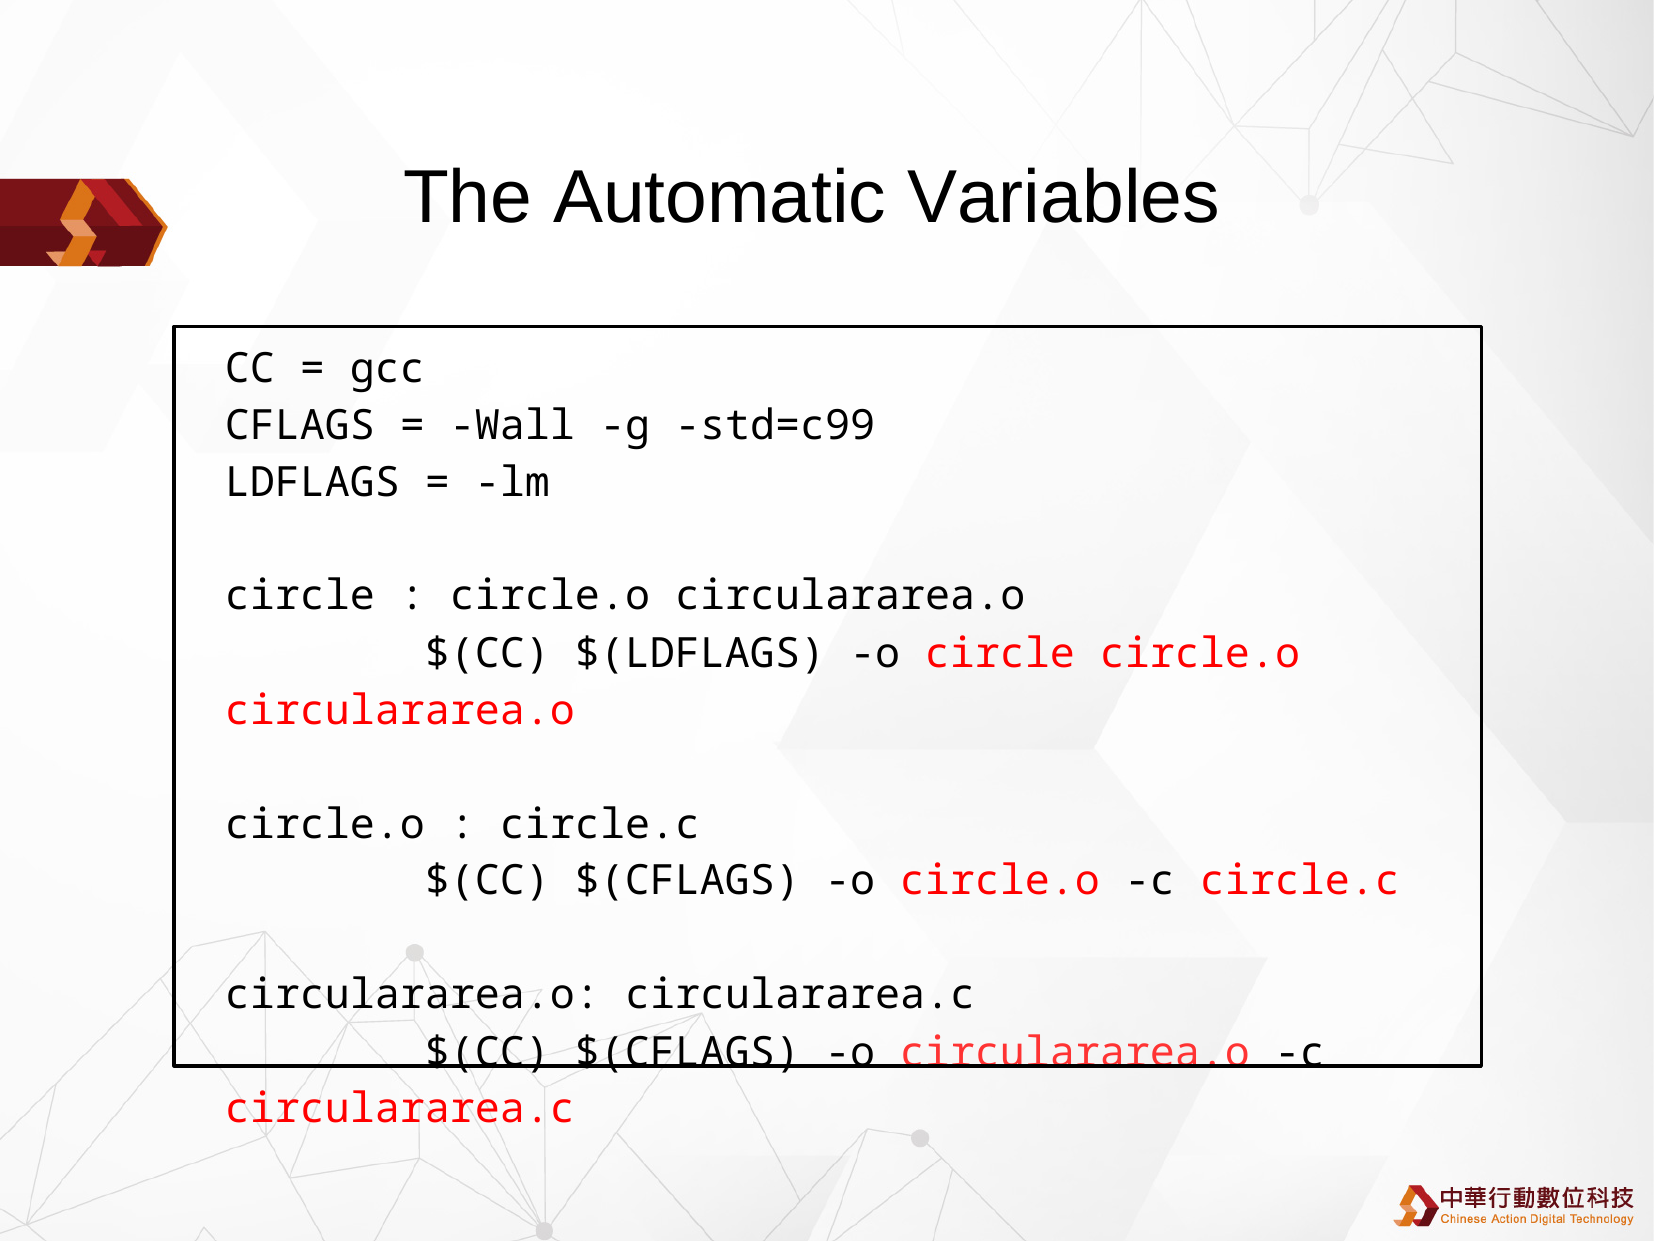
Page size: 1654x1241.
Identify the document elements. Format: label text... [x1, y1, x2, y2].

picture [0, 0, 1654, 1241]
text_box CC = gcc CFLAGS = -Wall -g -std=c99 LDFLAGS = -lm circle : circle.o circulararea.o $(CC) $(LDFLAGS) -o circle circle.o circulararea.o circle.o : circle.c $(CC) $(CFLAGS) -o circle.o -c circle.c circulararea.o: circulararea.c $(CC) $(CFLAGS) -o circulararea.o -c circulararea.c [210, 330, 1531, 1096]
text_box CC = gcc CFLAGS = -Wall -g -std=c99 LDFLAGS = -lm circle : circle.o circulararea.o $(CC) $(LDFLAGS) -o circle circle.o circulararea.o circle.o : circle.c $(CC) $(CFLAGS) -o circle.o -c circle.c circulararea.o: circulararea.c $(CC) $(CFLAGS) -o circulararea.o -c circulararea.c [210, 330, 1480, 1064]
title The Automatic Variables [118, 112, 1506, 281]
